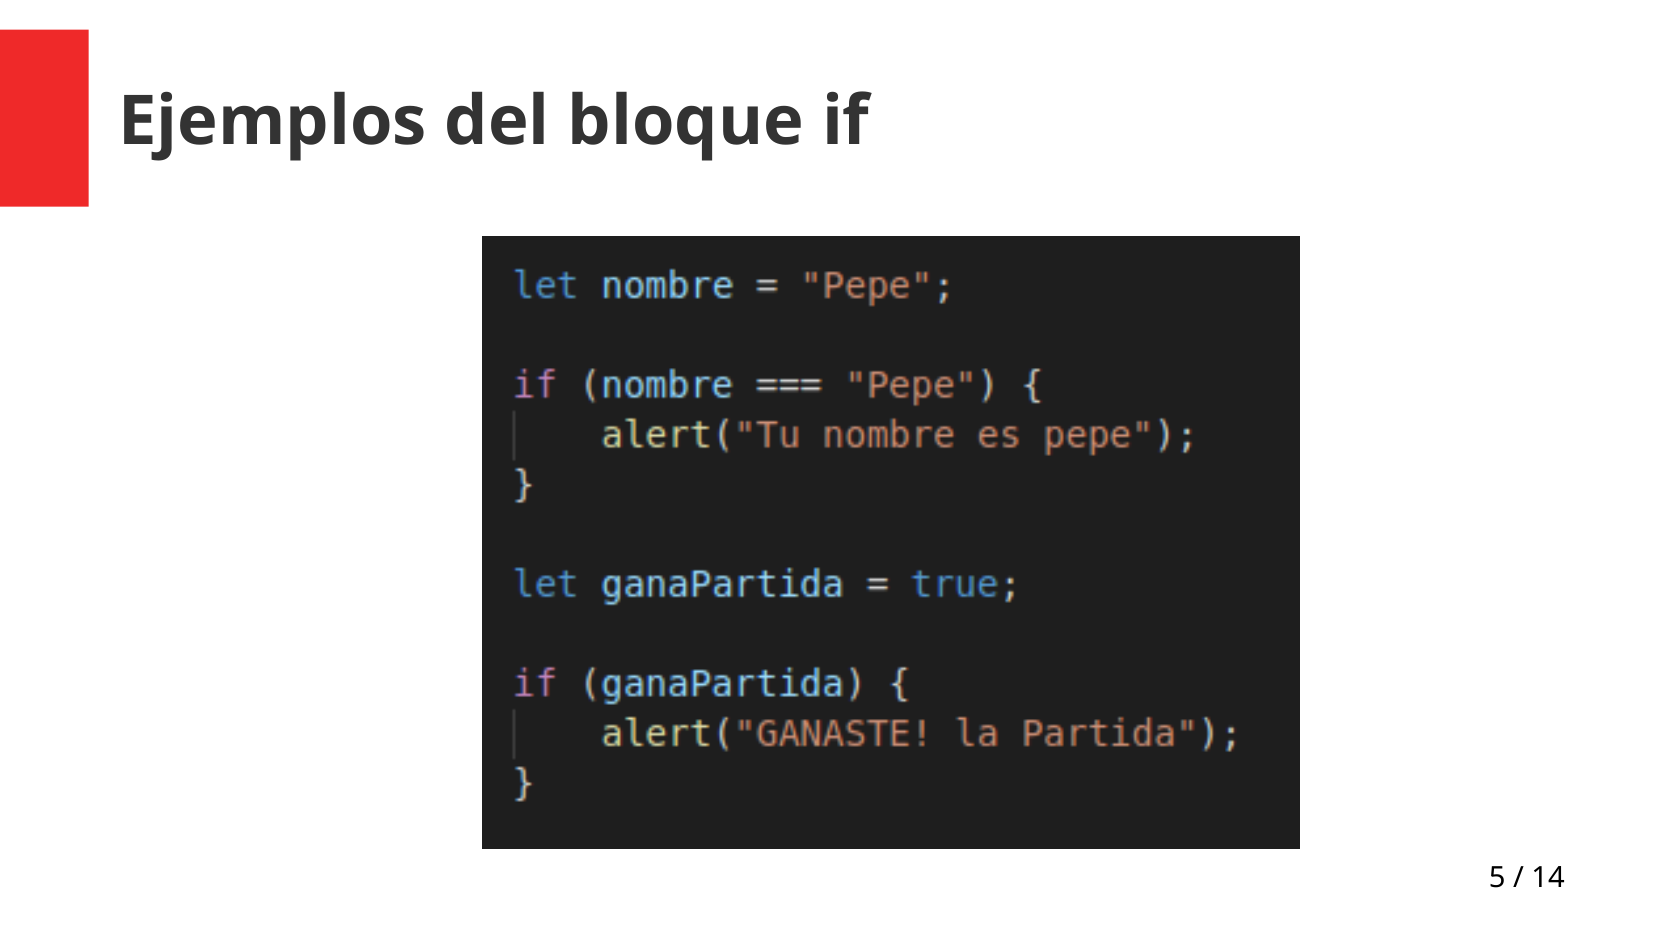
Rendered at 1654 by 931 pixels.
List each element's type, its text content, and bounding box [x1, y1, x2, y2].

title Ejemplos del bloque if [118, 29, 1595, 207]
picture [482, 236, 1300, 849]
